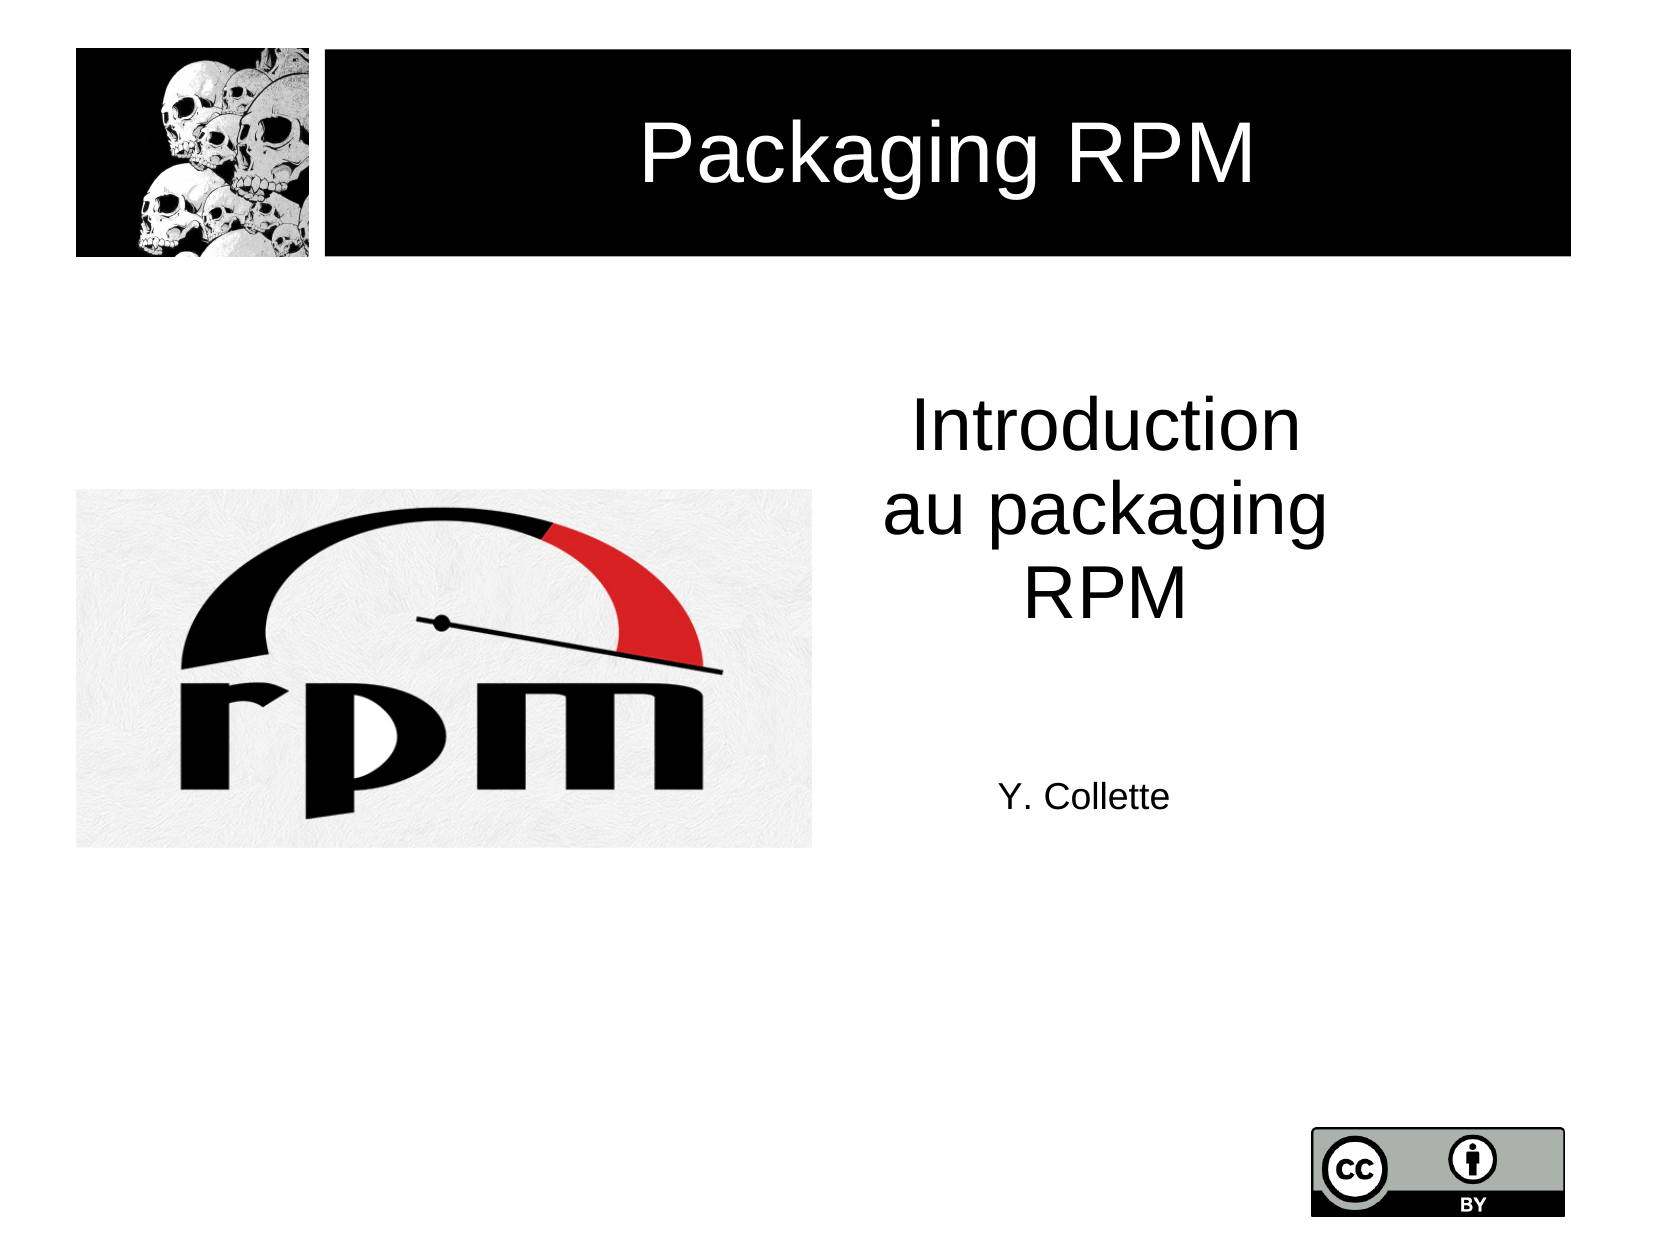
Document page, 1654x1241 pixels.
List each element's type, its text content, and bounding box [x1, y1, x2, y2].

text_box Introduction au packaging RPM [862, 375, 1351, 642]
title Packaging RPM [324, 49, 1571, 257]
picture [76, 48, 309, 257]
picture [76, 489, 812, 848]
text_box Y. Collette [982, 768, 1208, 826]
picture [1311, 1127, 1565, 1217]
